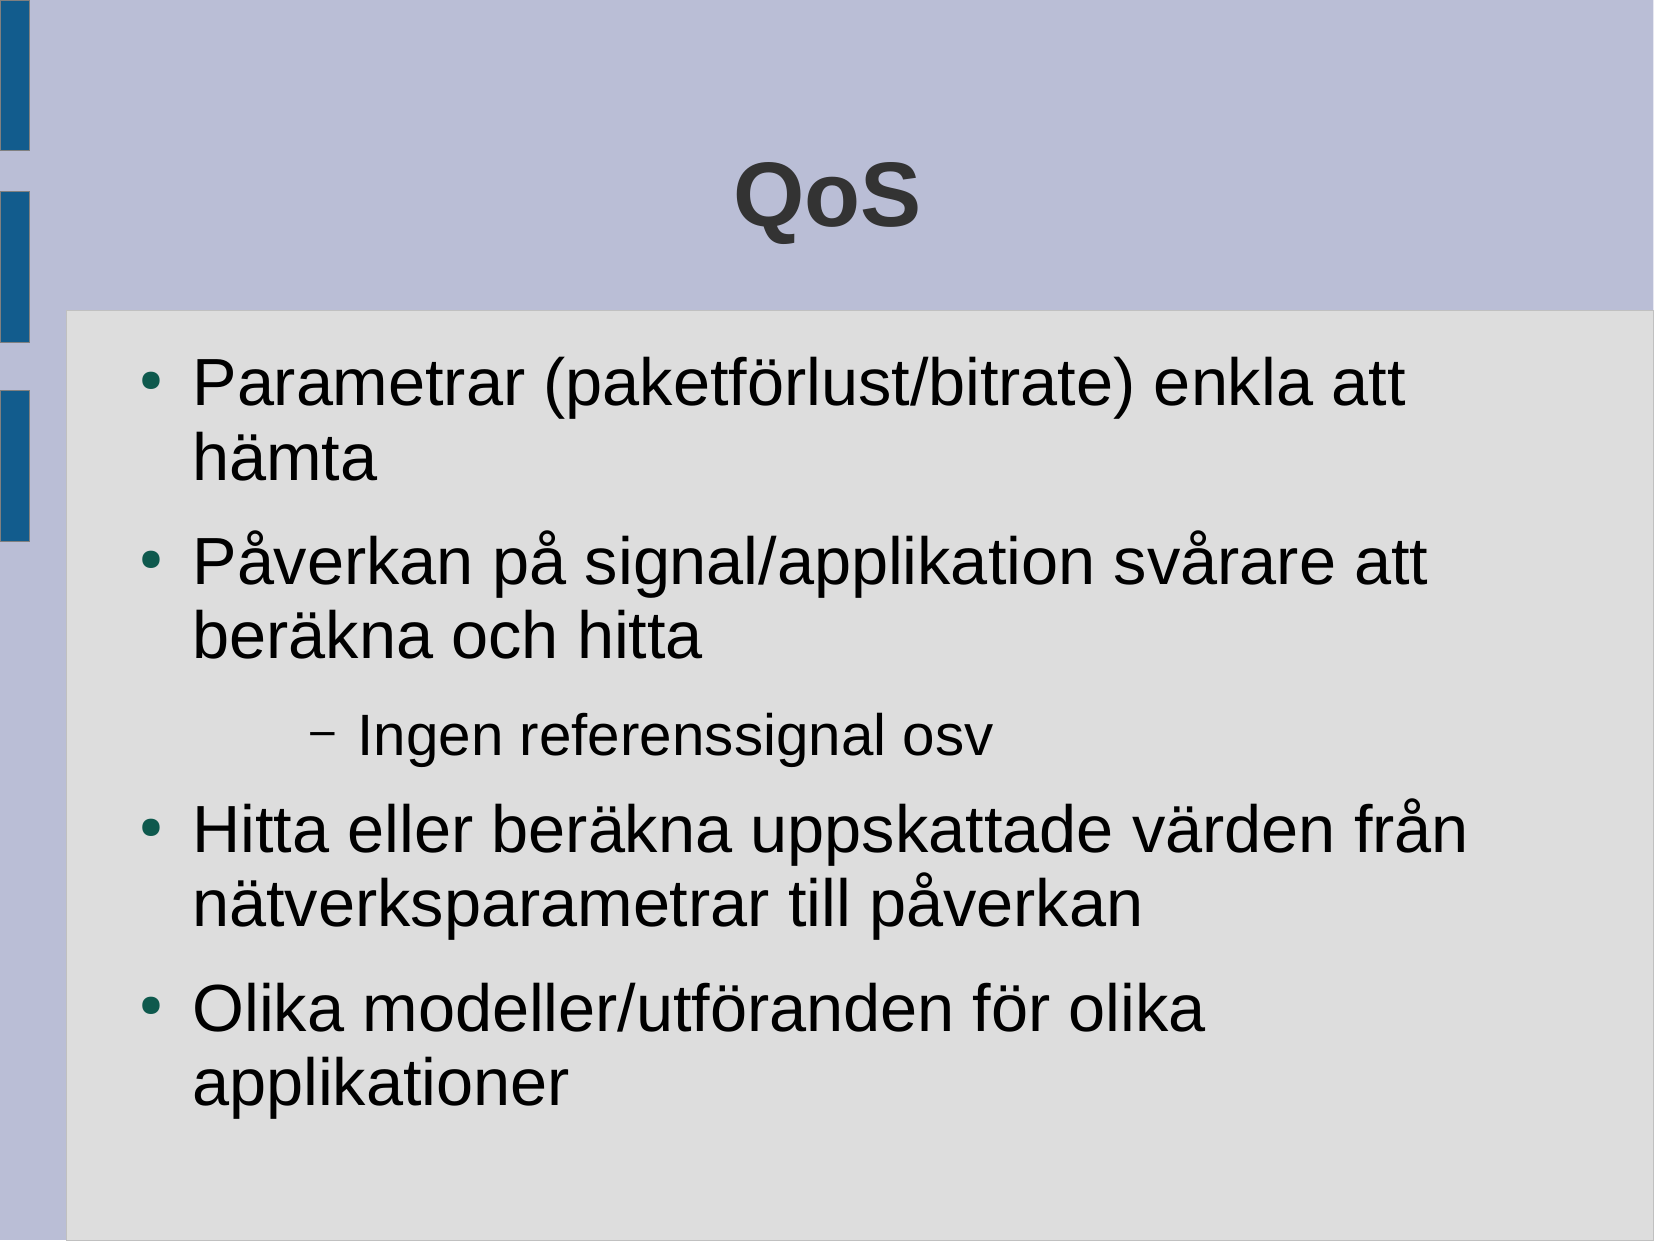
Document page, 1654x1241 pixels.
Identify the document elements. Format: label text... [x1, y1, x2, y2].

list Parametrar (paketförlust/bitrate) enkla att hämta Påverkan på signal/applikation svårare att beräkna och hitta Ingen referenssignal osv Hitta eller beräkna uppskattade värden från nätverksparametrar till påverkan Olika modeller/utföranden för olika applikationer [121, 344, 1534, 1127]
title QoS [121, 91, 1534, 299]
